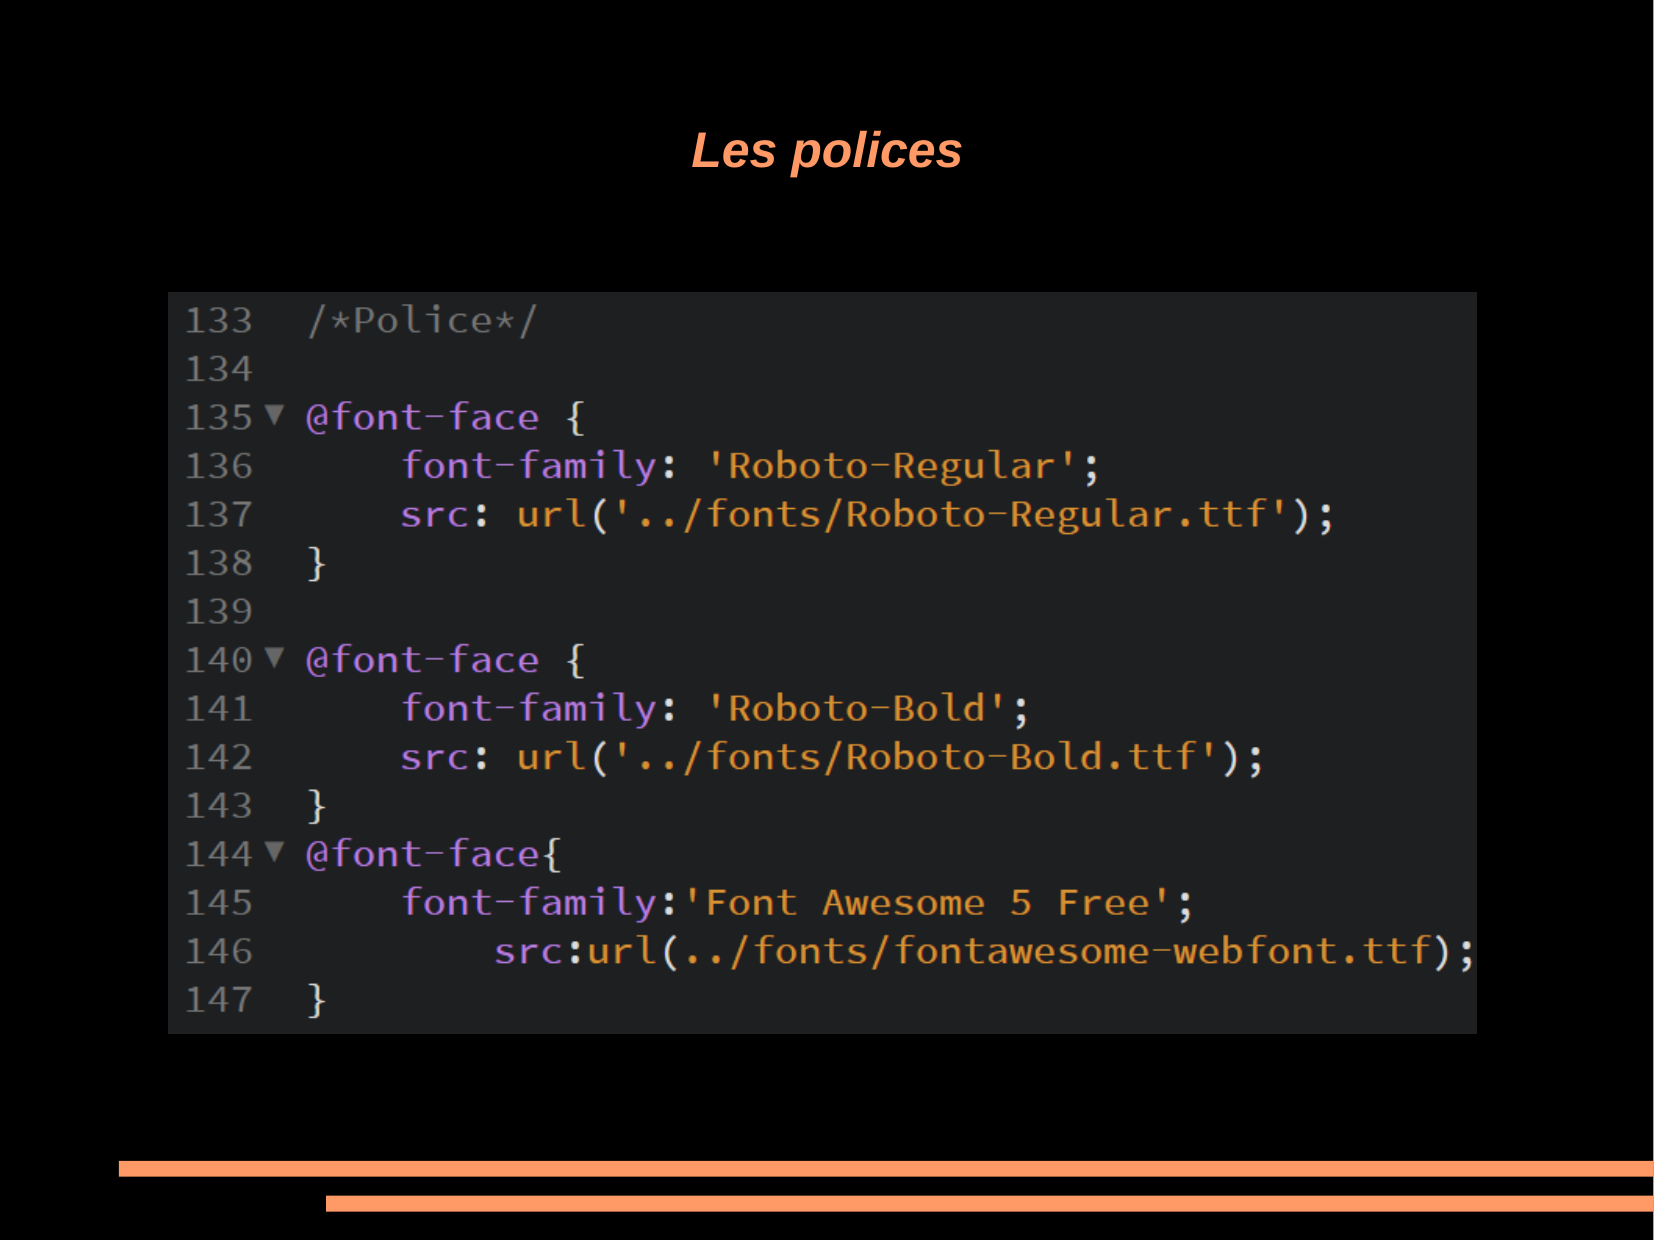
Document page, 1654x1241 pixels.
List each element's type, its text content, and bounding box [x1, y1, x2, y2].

title Les polices [121, 46, 1534, 254]
picture [168, 292, 1477, 1034]
